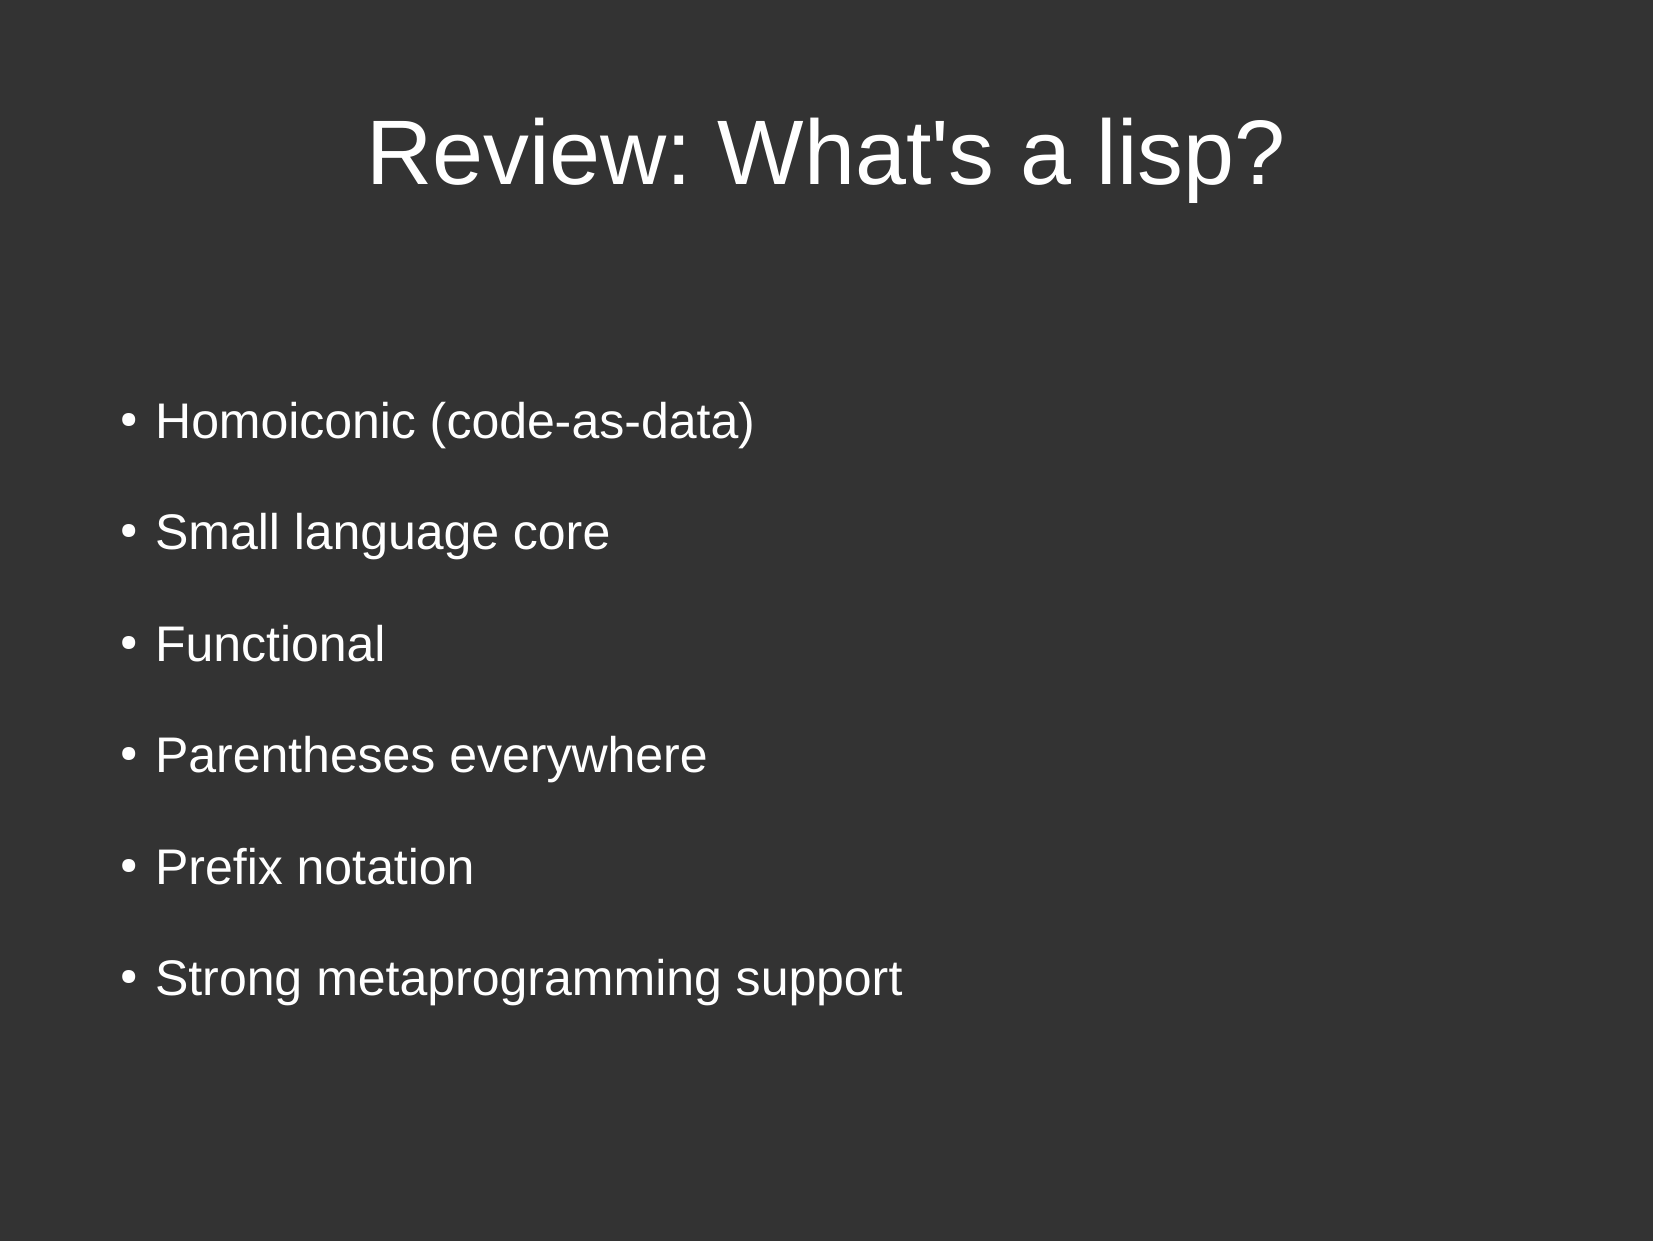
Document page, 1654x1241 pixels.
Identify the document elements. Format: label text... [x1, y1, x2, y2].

title Review: What's a lisp? [82, 49, 1571, 257]
text_box Homoiconic (code-as-data) Small language core Functional Parentheses everywhere Prefix notation Strong metaprogramming support [105, 330, 1546, 959]
